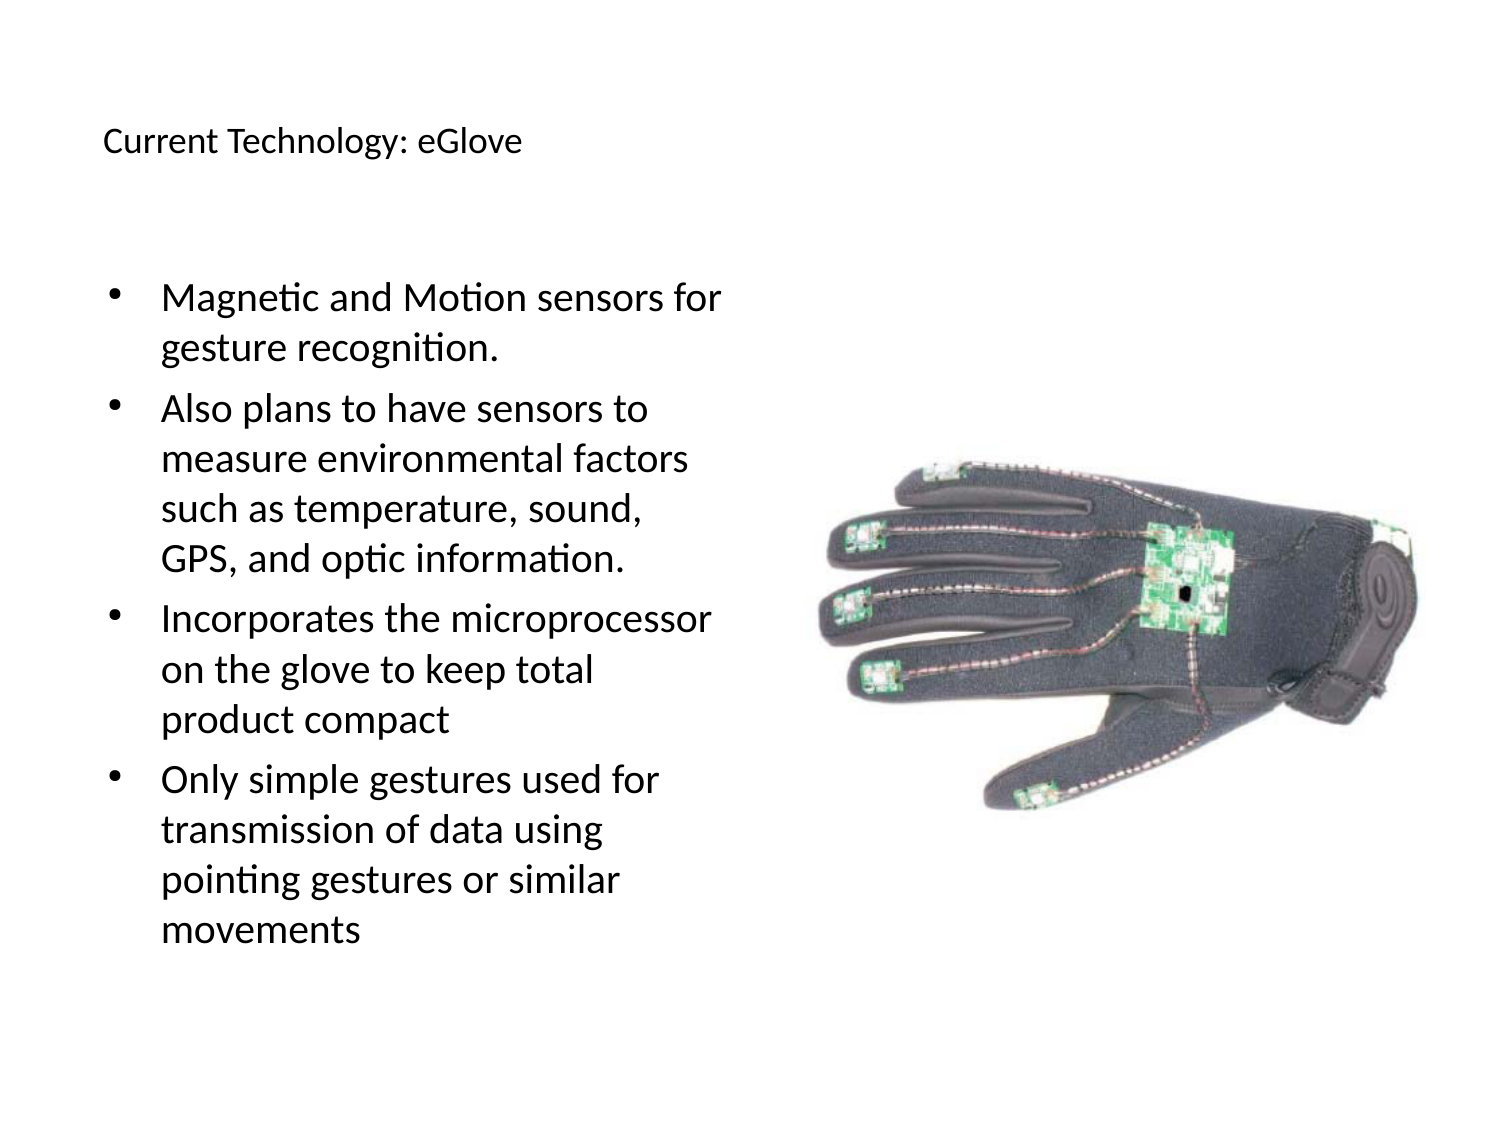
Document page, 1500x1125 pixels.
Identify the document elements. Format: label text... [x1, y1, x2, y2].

list Magnetic and Motion sensors for gesture recognition. Also plans to have sensors to measure environmental factors such as temperature, sound, GPS, and optic information. Incorporates the microprocessor on the glove to keep total product compact Only simple gestures used for transmission of data using pointing gestures or similar movements [75, 262, 738, 1005]
title Current Technology: eGlove [75, 45, 1426, 233]
text_box [762, 445, 1426, 823]
